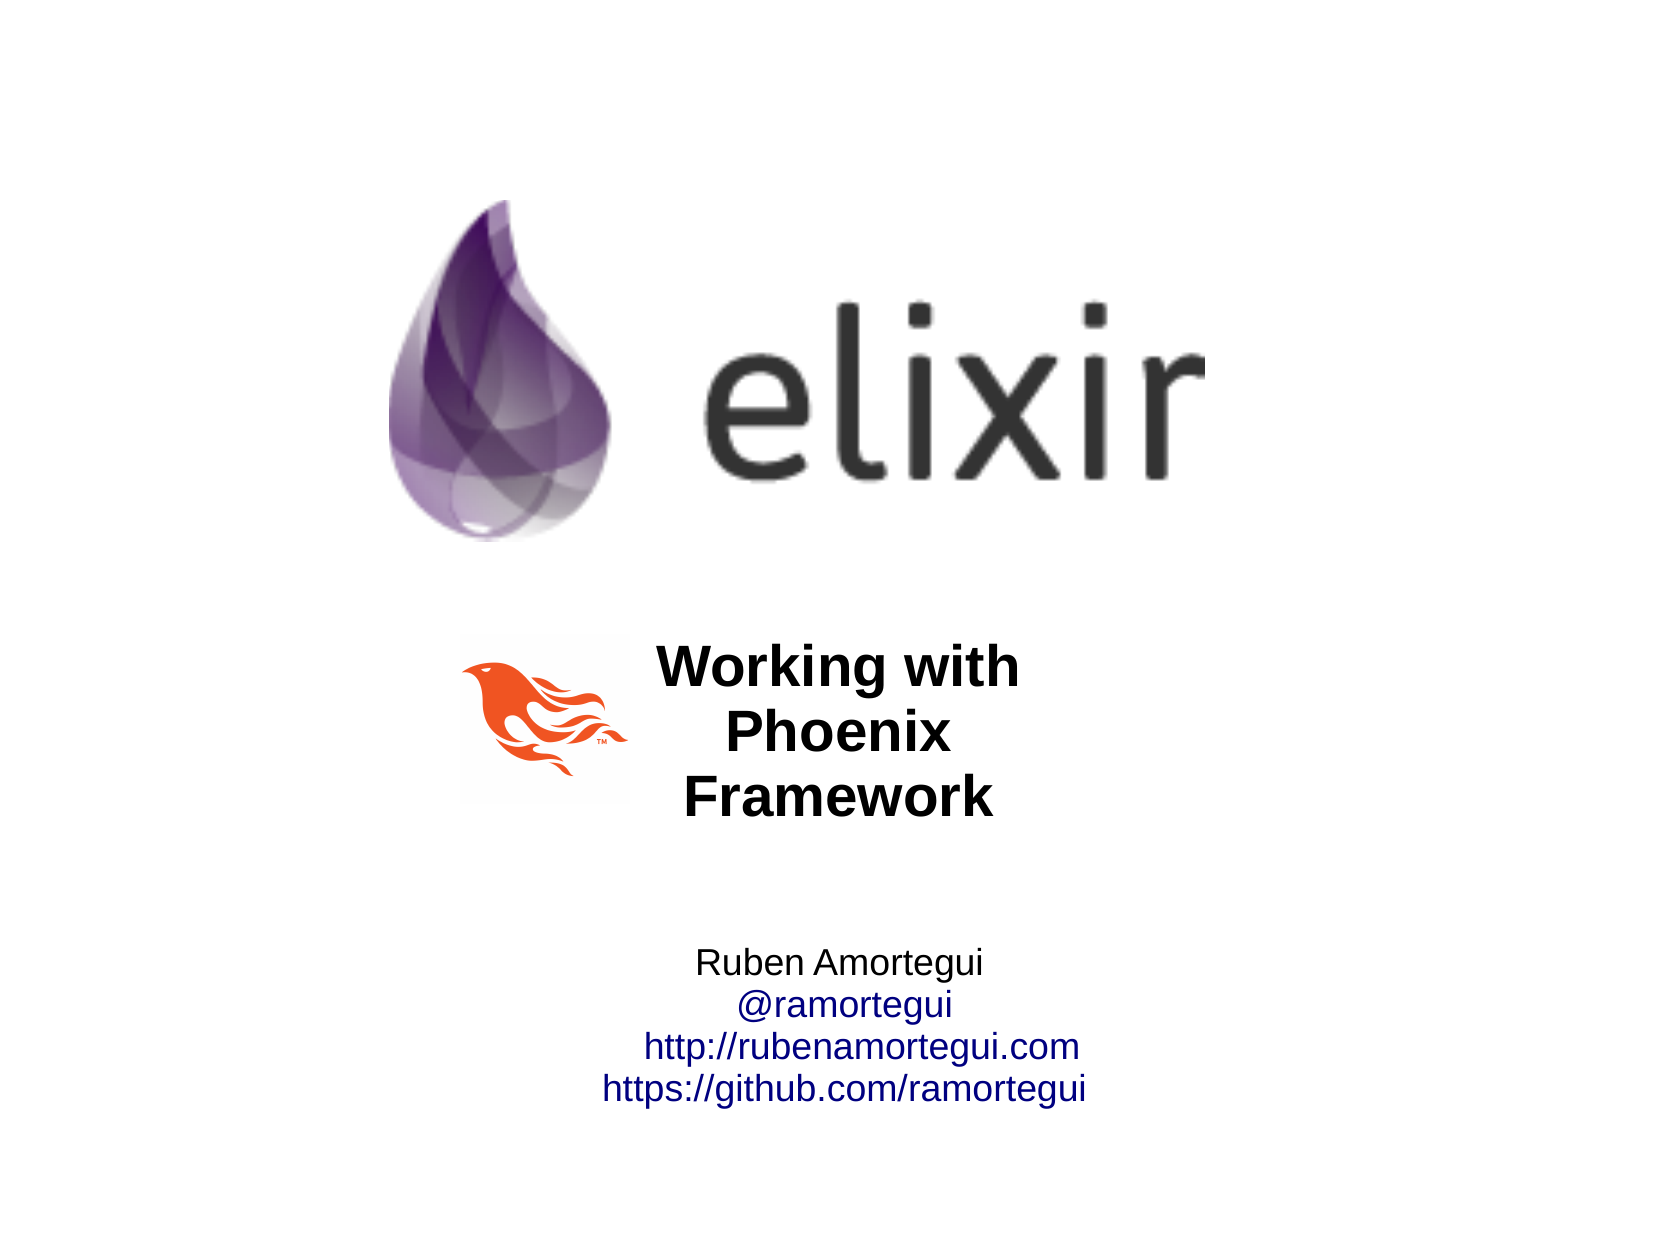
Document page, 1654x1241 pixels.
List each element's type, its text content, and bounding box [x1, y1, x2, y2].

text_box Ruben Amortegui @ramortegui http://rubenamortegui.com https://github.com/ramortegui [200, 850, 1489, 1160]
text_box Working with Phoenix Framework [590, 625, 1087, 836]
picture [389, 200, 1205, 542]
picture [460, 634, 630, 804]
